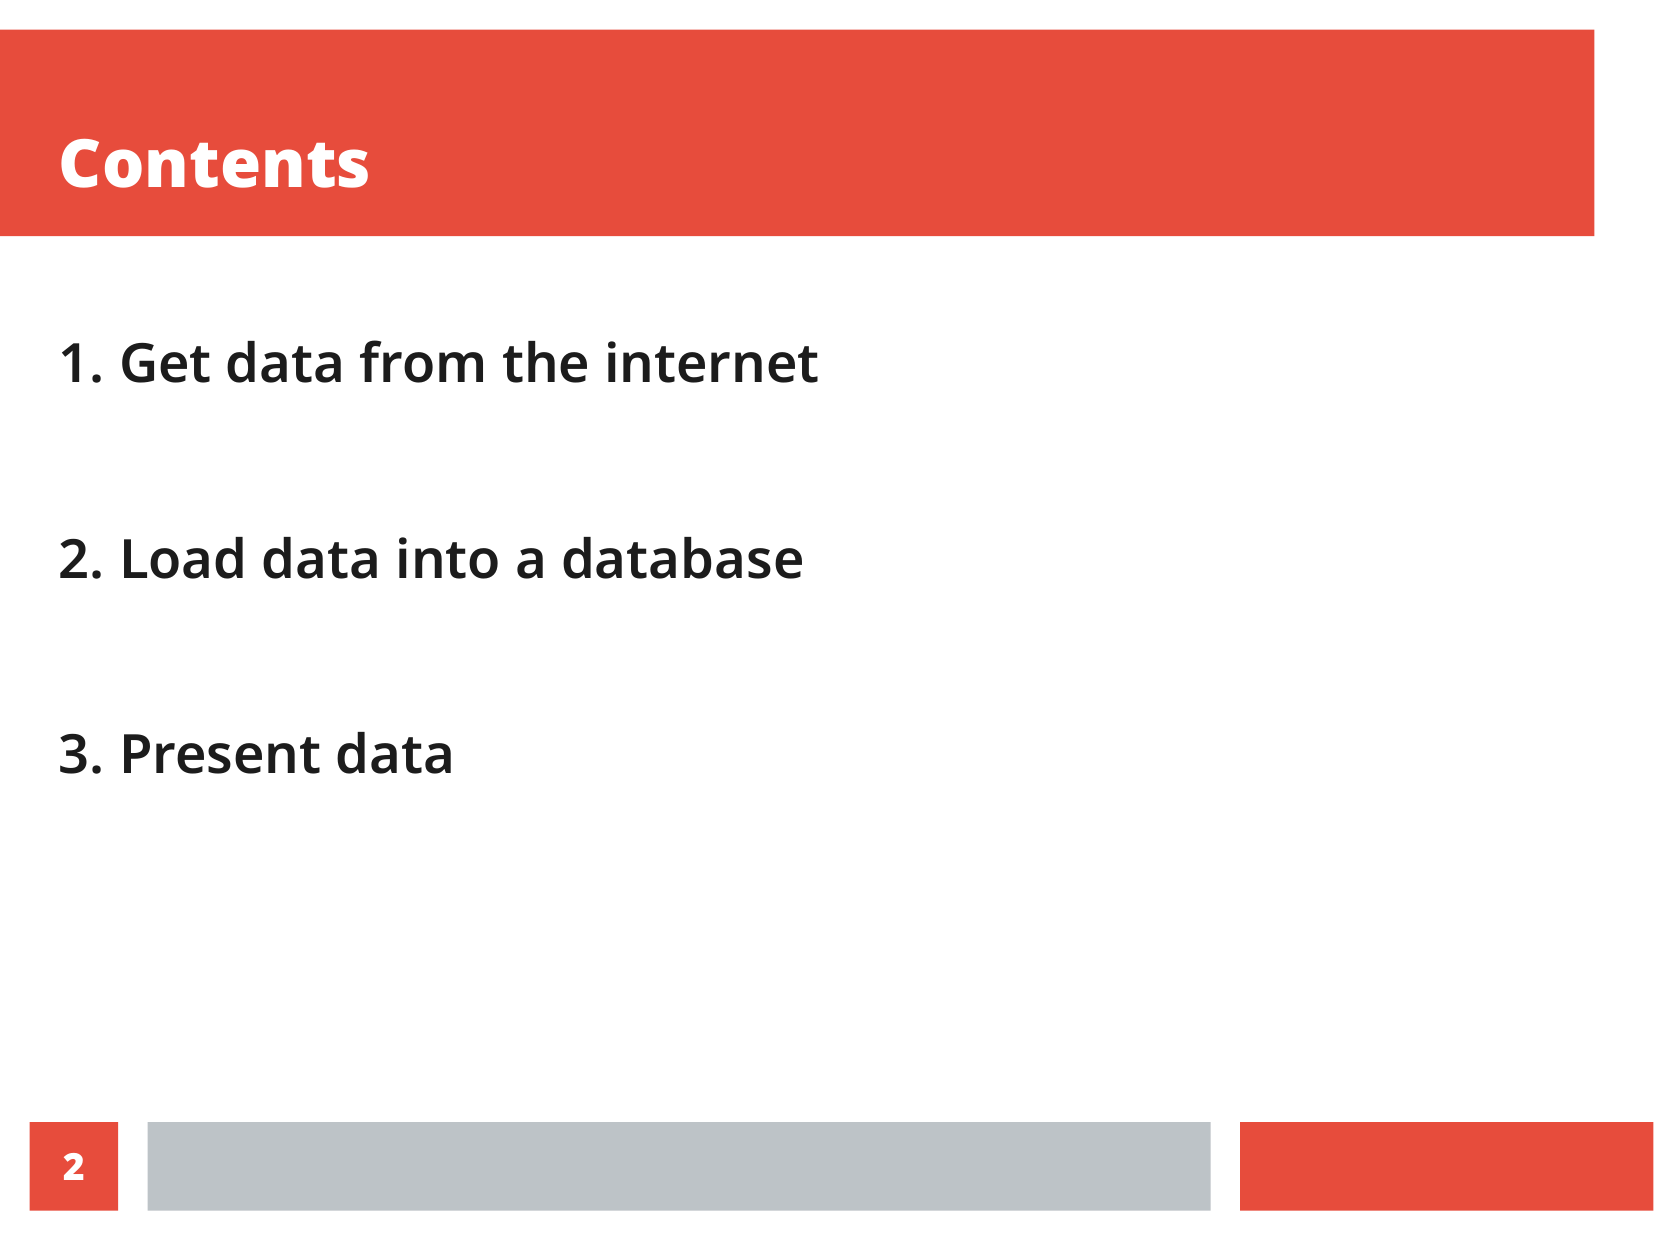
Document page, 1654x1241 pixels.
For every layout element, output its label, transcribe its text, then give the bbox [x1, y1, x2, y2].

list 1. Get data from the internet 2. Load data into a database 3. Present data [59, 324, 1565, 1093]
title Contents [59, 59, 1595, 207]
